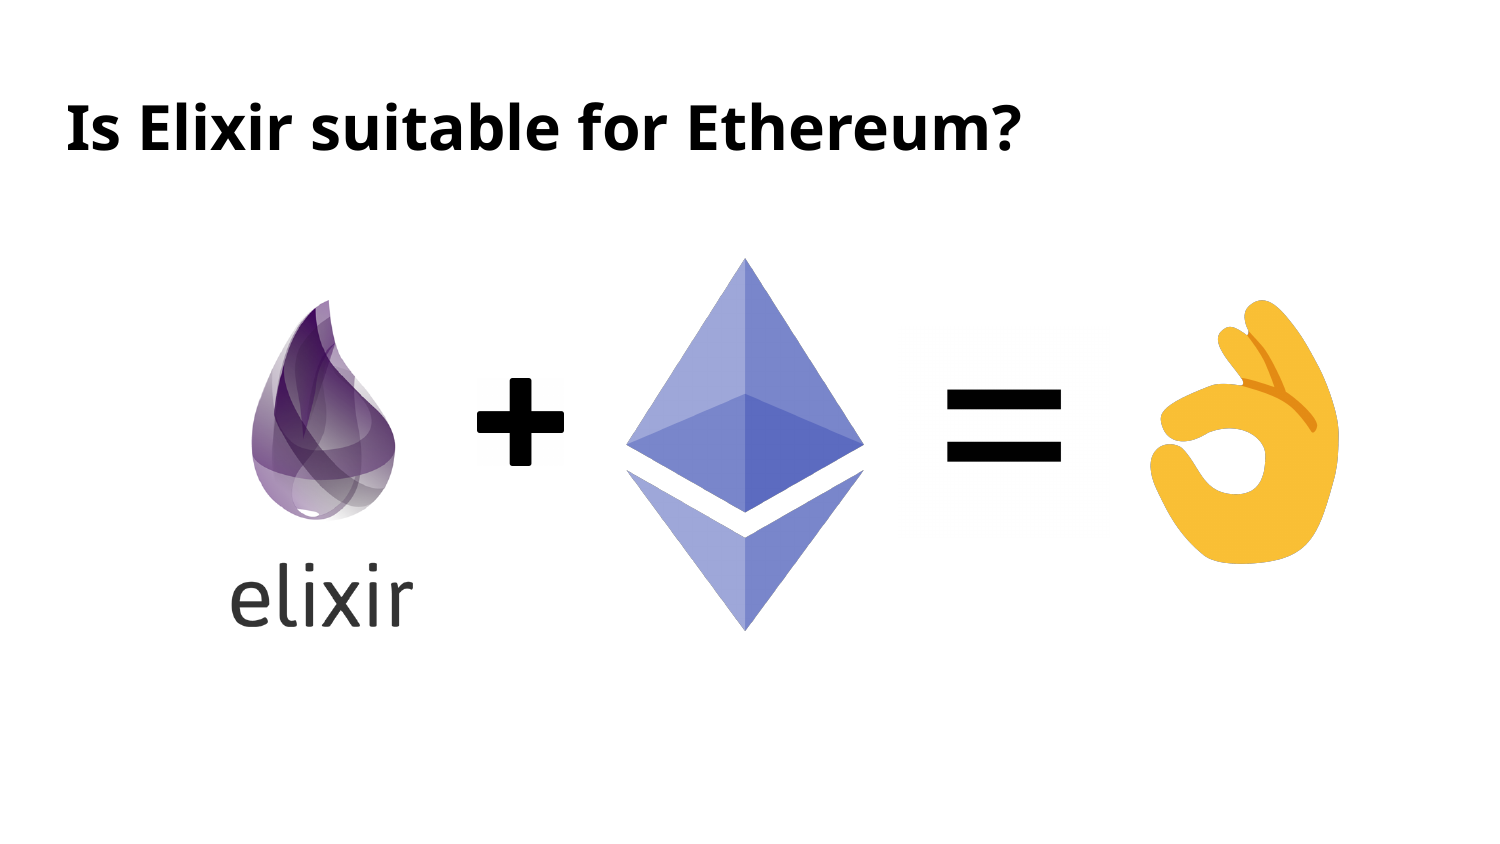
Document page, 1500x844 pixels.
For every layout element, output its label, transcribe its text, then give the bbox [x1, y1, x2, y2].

picture [51, 241, 1380, 666]
title Is Elixir suitable for Ethereum? [51, 72, 1449, 176]
